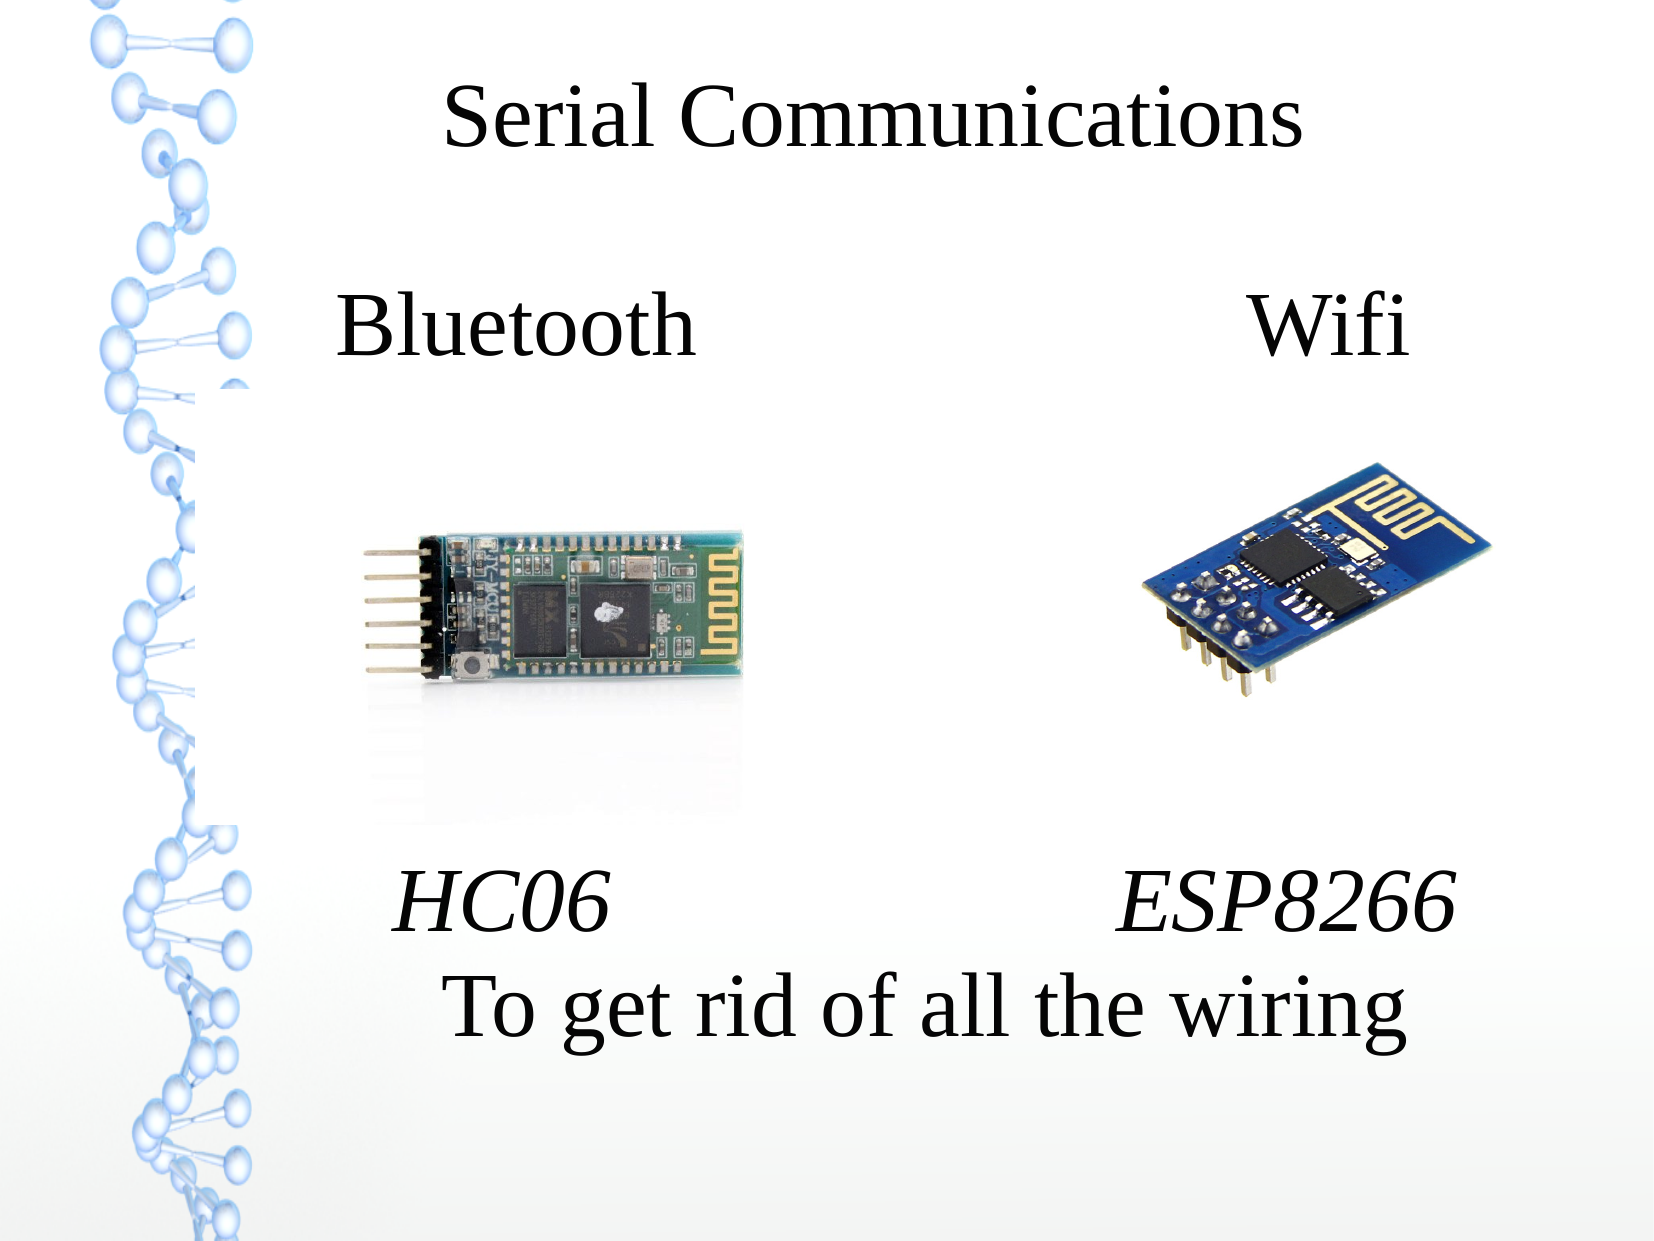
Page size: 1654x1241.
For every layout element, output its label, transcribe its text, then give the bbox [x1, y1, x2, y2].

title Serial Communications Bluetooth Wifi [210, 60, 1539, 379]
picture [0, 0, 1654, 1241]
title HC06 ESP8266 To get rid of all the wiring [261, 845, 1591, 1060]
